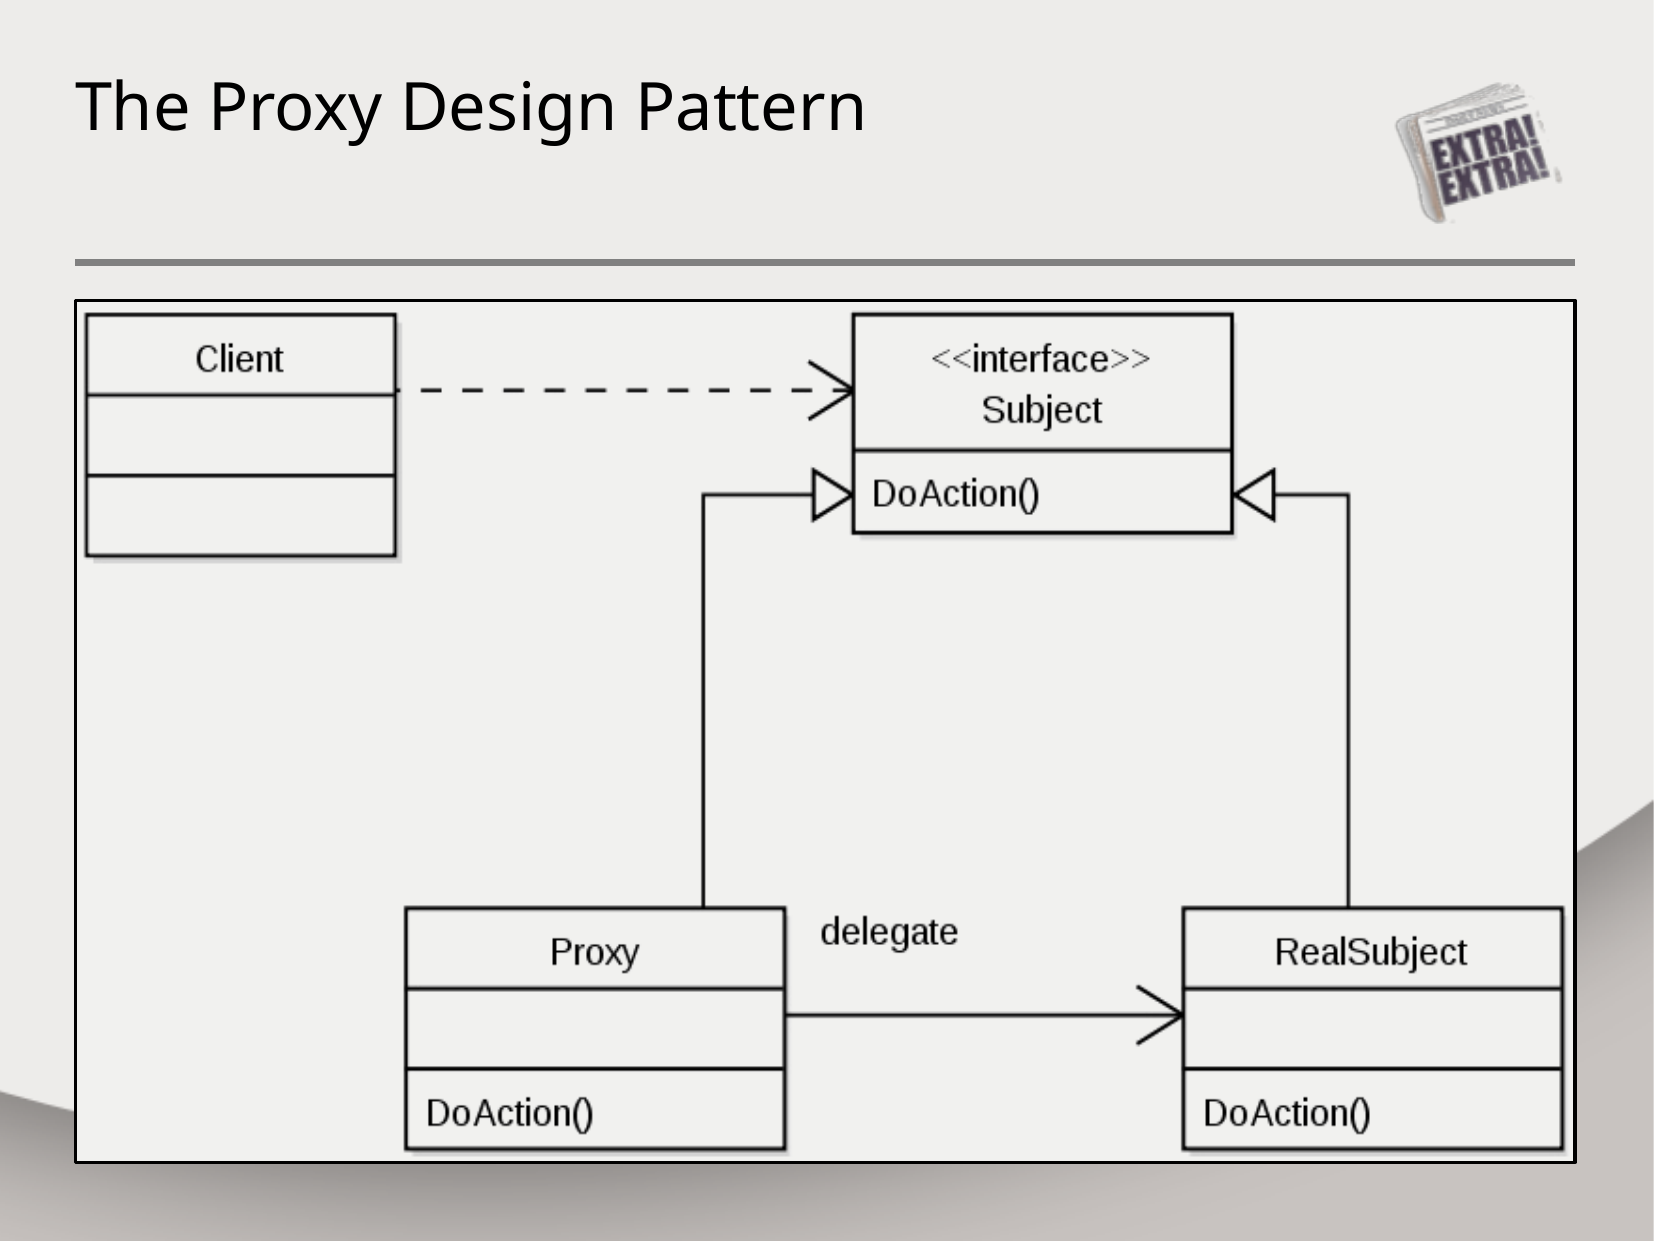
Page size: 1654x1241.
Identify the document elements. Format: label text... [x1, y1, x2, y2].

picture [0, 0, 1654, 1241]
title The Proxy Design Pattern [75, 75, 1387, 226]
